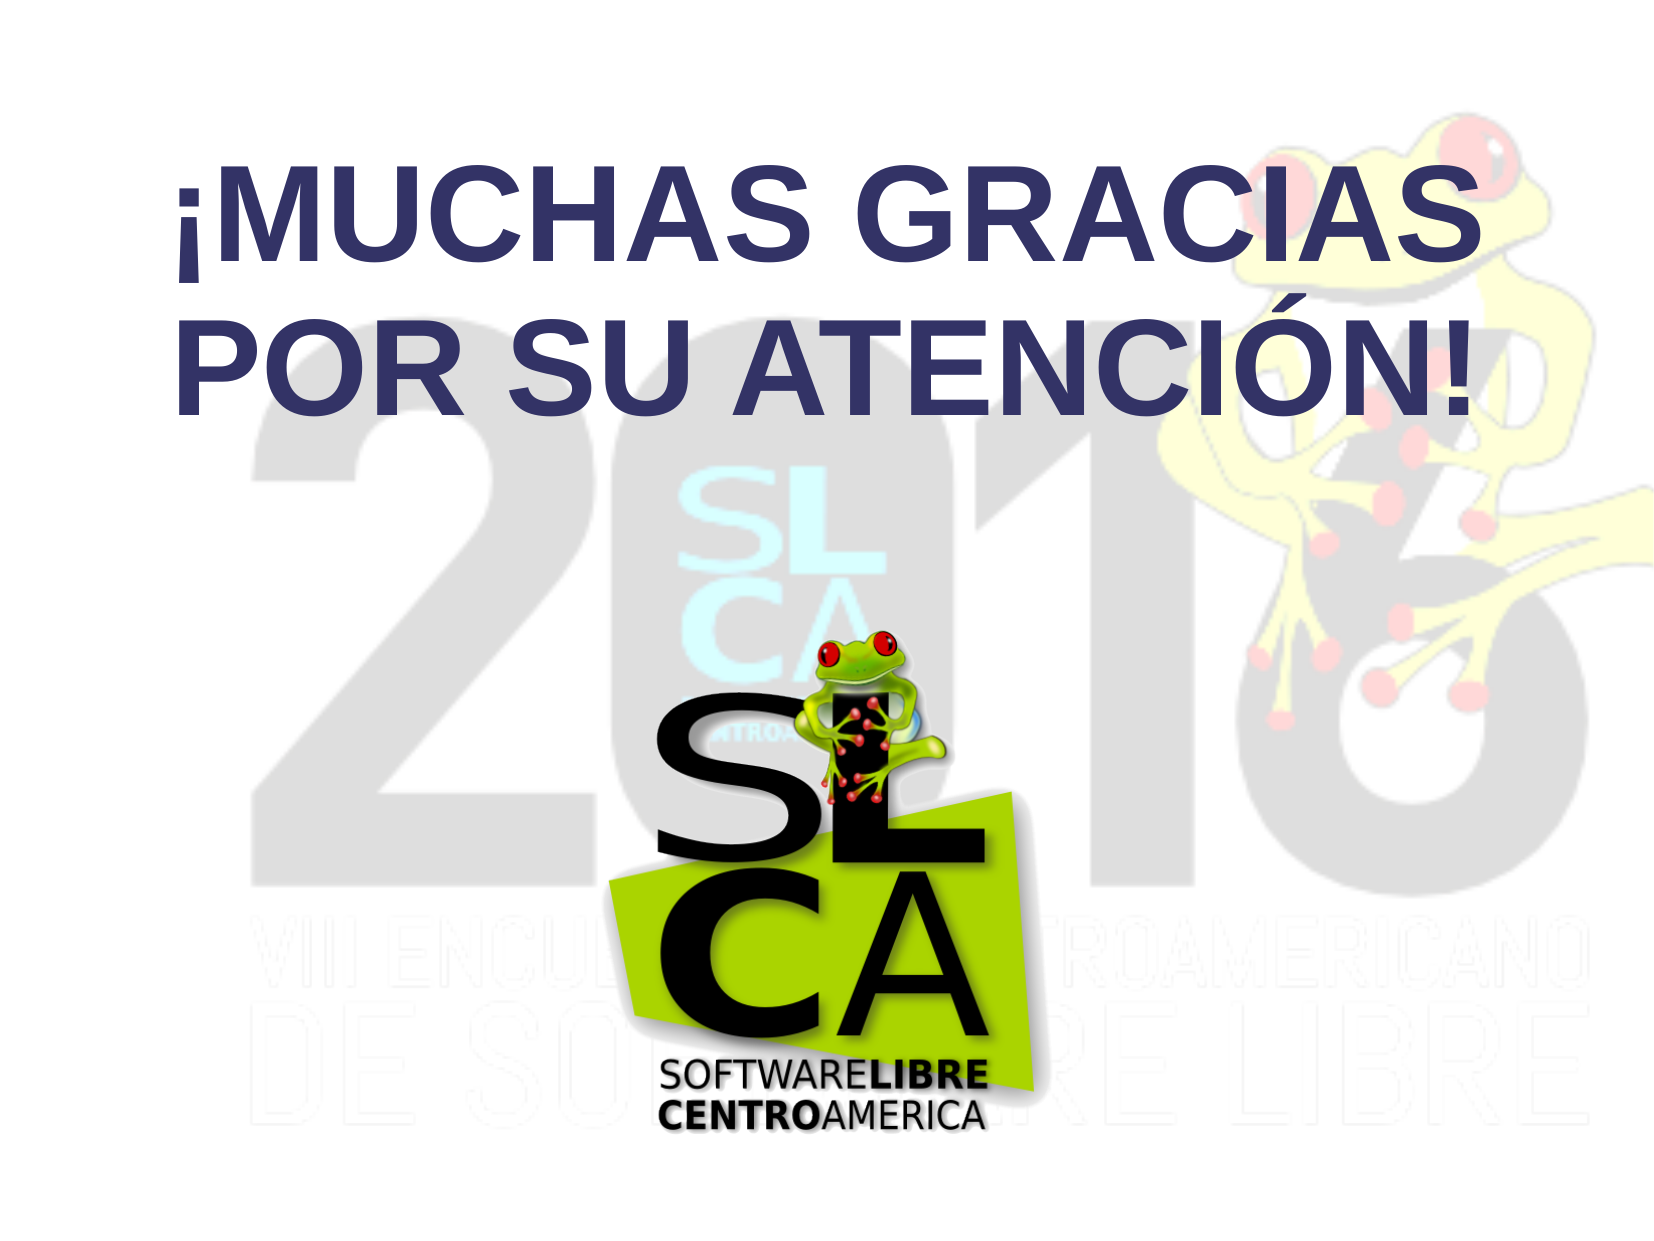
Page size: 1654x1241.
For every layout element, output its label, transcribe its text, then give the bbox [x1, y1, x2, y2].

subtitle ¡MUCHAS GRACIAS POR SU ATENCIÓN! [82, 133, 1571, 449]
picture [601, 630, 1053, 1135]
